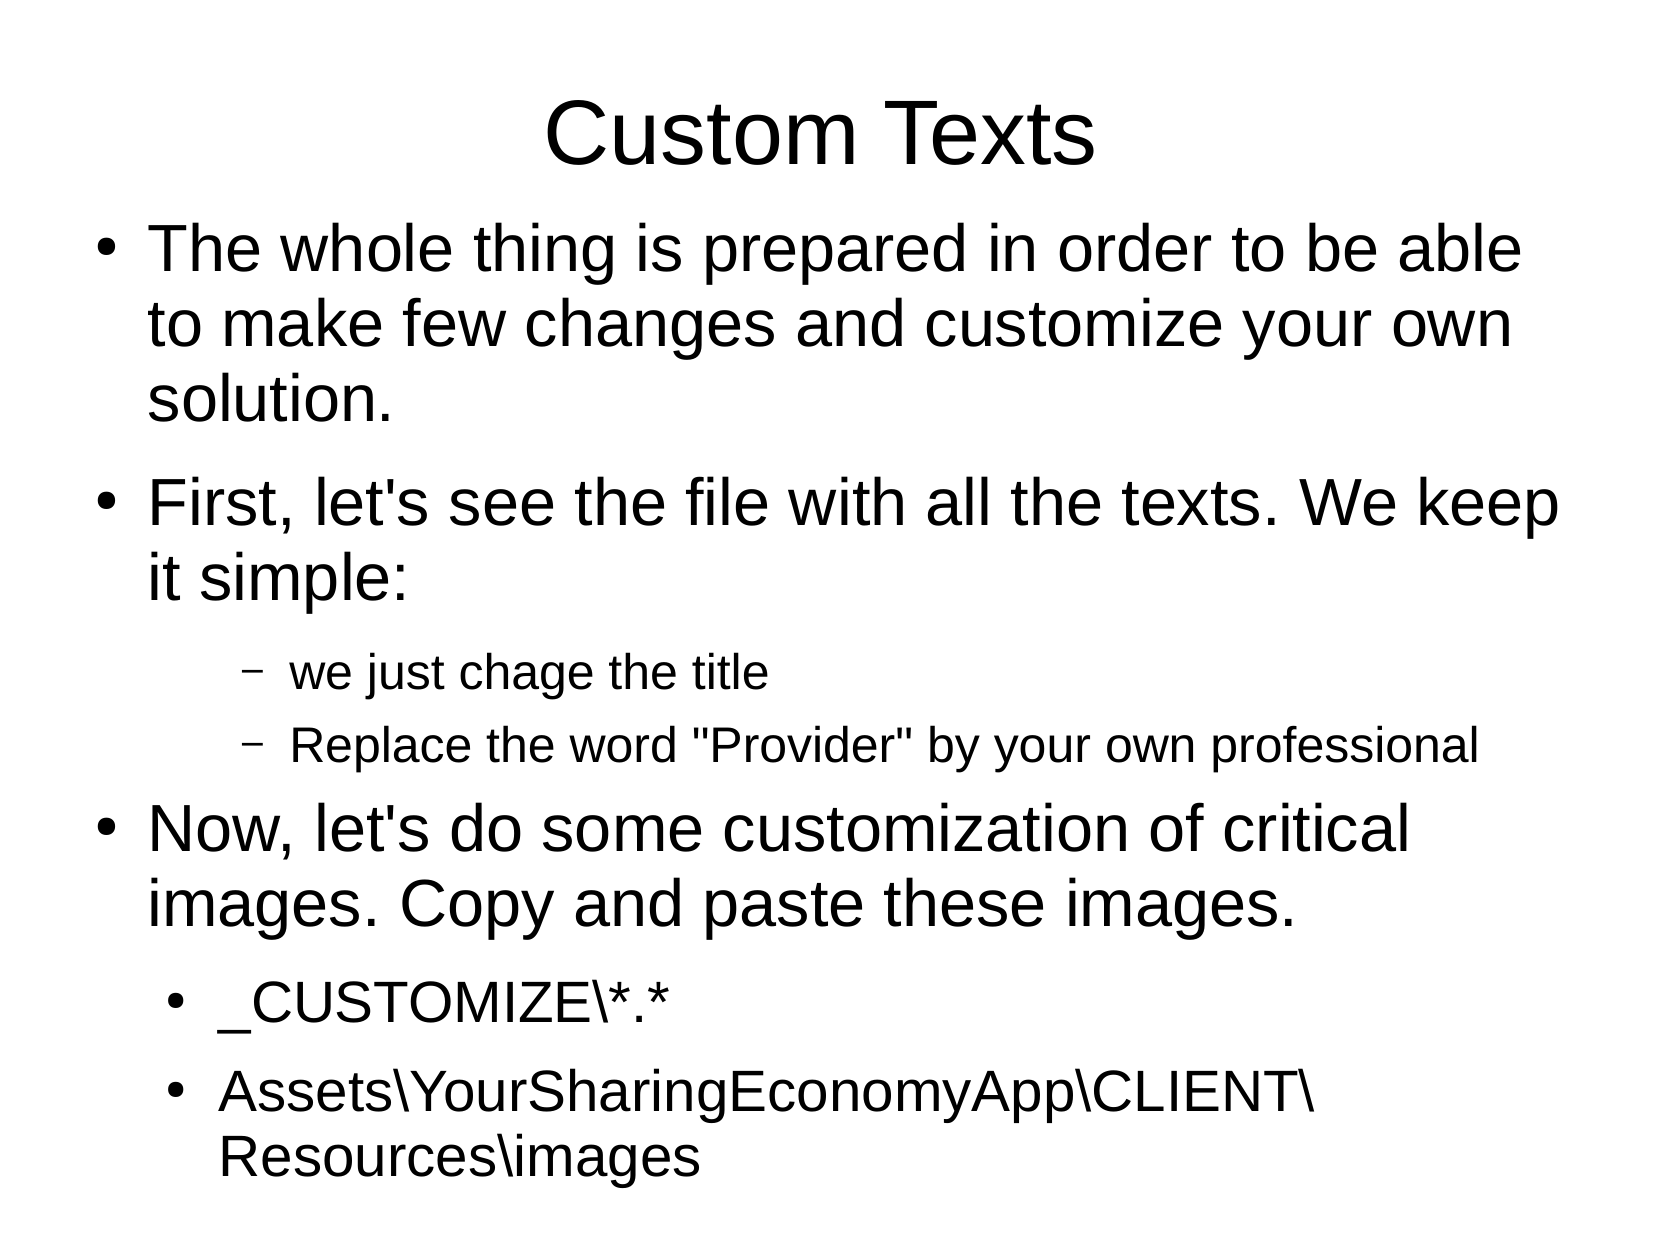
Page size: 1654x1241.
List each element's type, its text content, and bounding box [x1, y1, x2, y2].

list The whole thing is prepared in order to be able to make few changes and customize your own solution. First, let's see the file with all the texts. We keep it simple: we just chage the title Replace the word "Provider" by your own professional Now, let's do some customization of critical images. Copy and paste these images. _CUSTOMIZE\*.* Assets\YourSharingEconomyApp\CLIENT\Resources\images [76, 211, 1565, 1189]
title Custom Texts [76, 29, 1565, 211]
